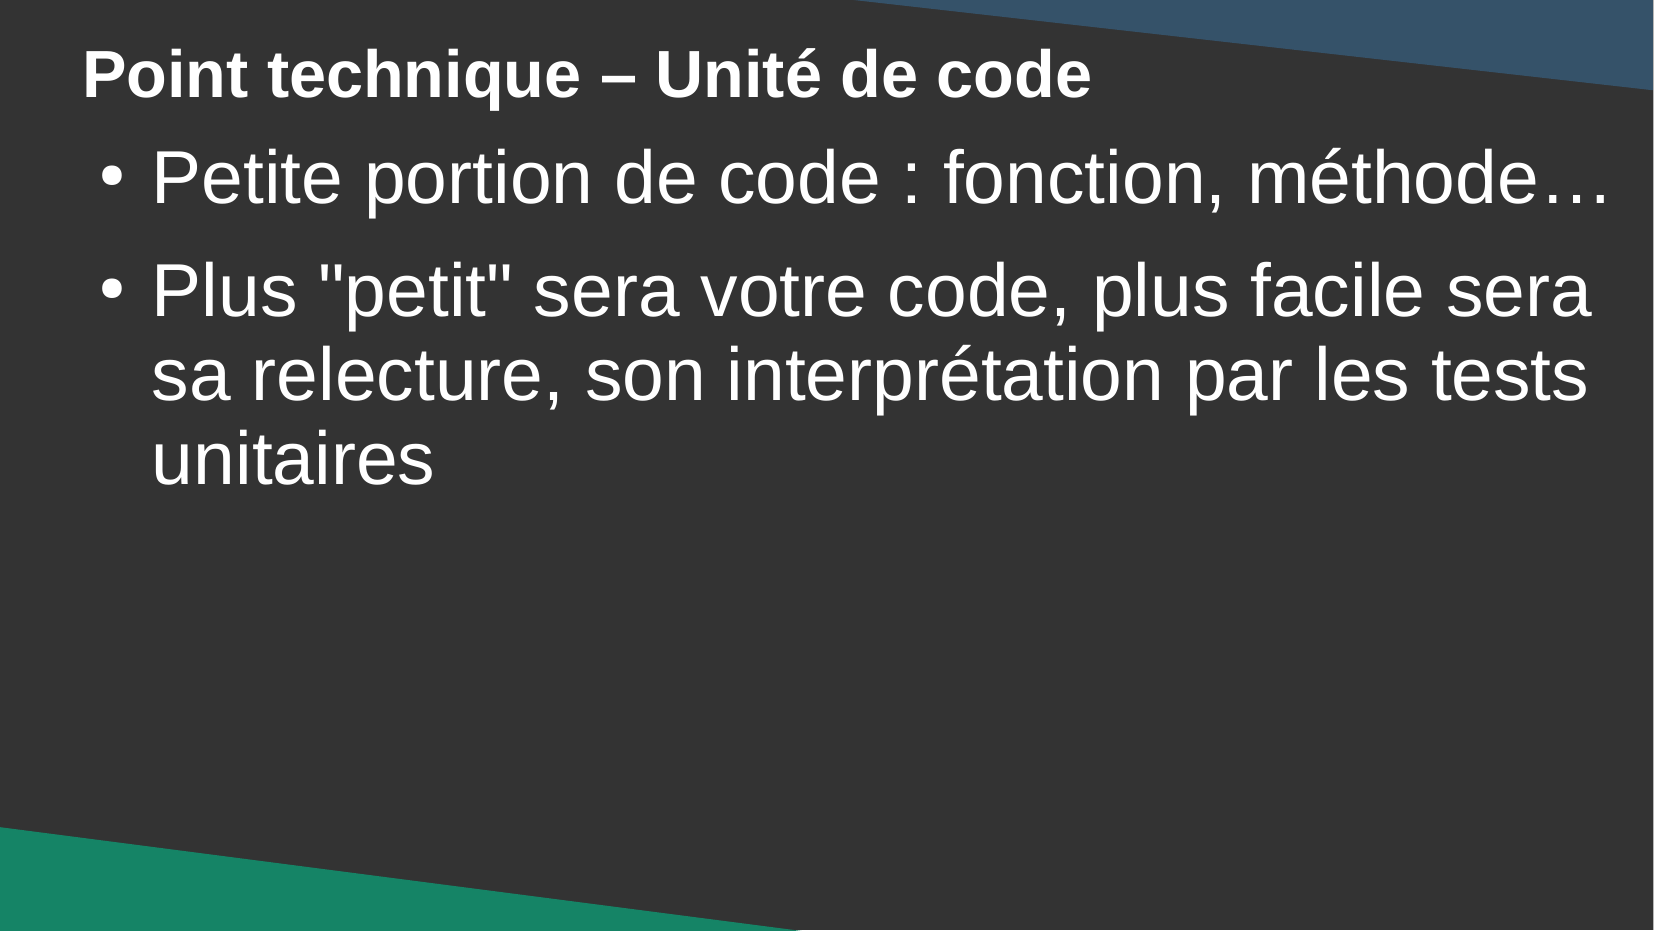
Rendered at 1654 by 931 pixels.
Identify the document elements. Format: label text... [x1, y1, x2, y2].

text_box [853, 0, 1653, 91]
list Petite portion de code : fonction, méthode… Plus "petit" sera votre code, plus facile sera sa relecture, son interprétation par les tests unitaires [80, 135, 1620, 745]
text_box [0, 827, 802, 931]
title Point technique – Unité de code [82, 37, 1571, 122]
